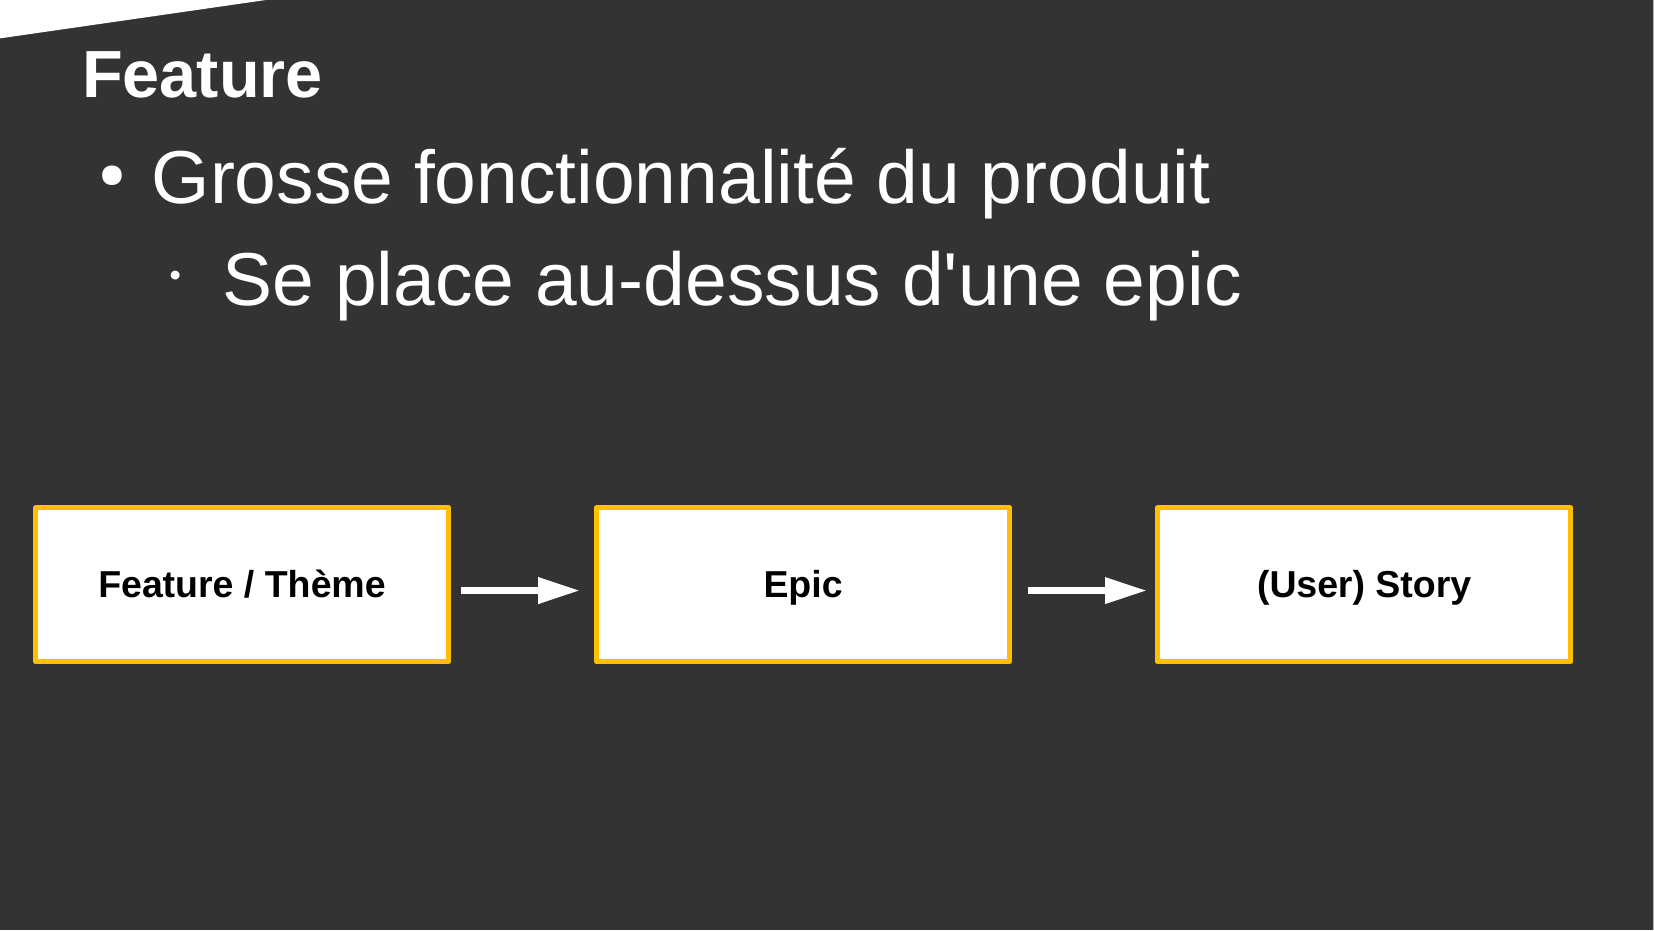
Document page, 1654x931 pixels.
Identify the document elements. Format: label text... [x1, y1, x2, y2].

list Grosse fonctionnalité du produit Se place au-dessus d'une epic [80, 135, 1620, 343]
title Feature [82, 37, 1571, 122]
text_box (User) Story [1157, 507, 1571, 662]
text_box Epic [596, 507, 1010, 662]
text_box [0, 0, 266, 39]
text_box Feature / Thème [35, 507, 449, 662]
